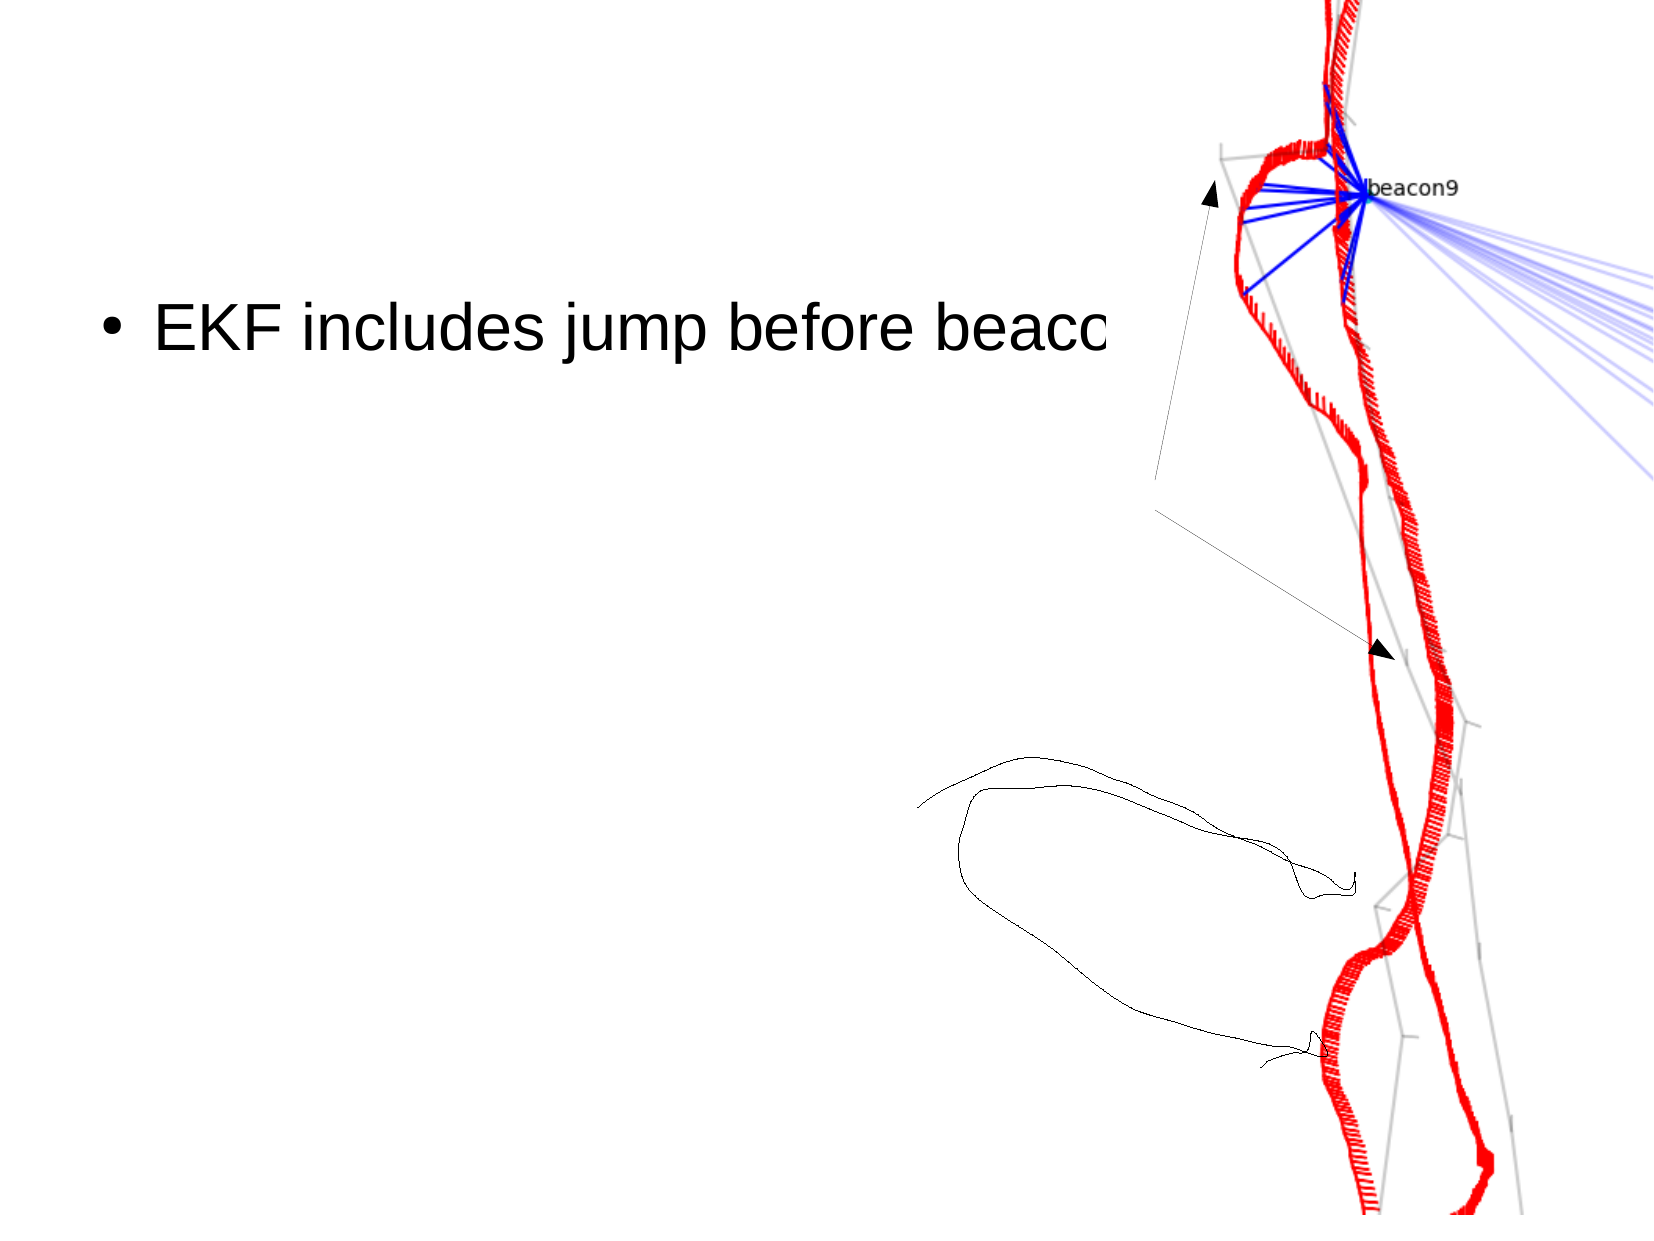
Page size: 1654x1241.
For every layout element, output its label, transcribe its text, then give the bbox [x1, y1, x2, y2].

picture [1106, 0, 1654, 1216]
list EKF includes jump before beacon [82, 290, 1106, 1010]
